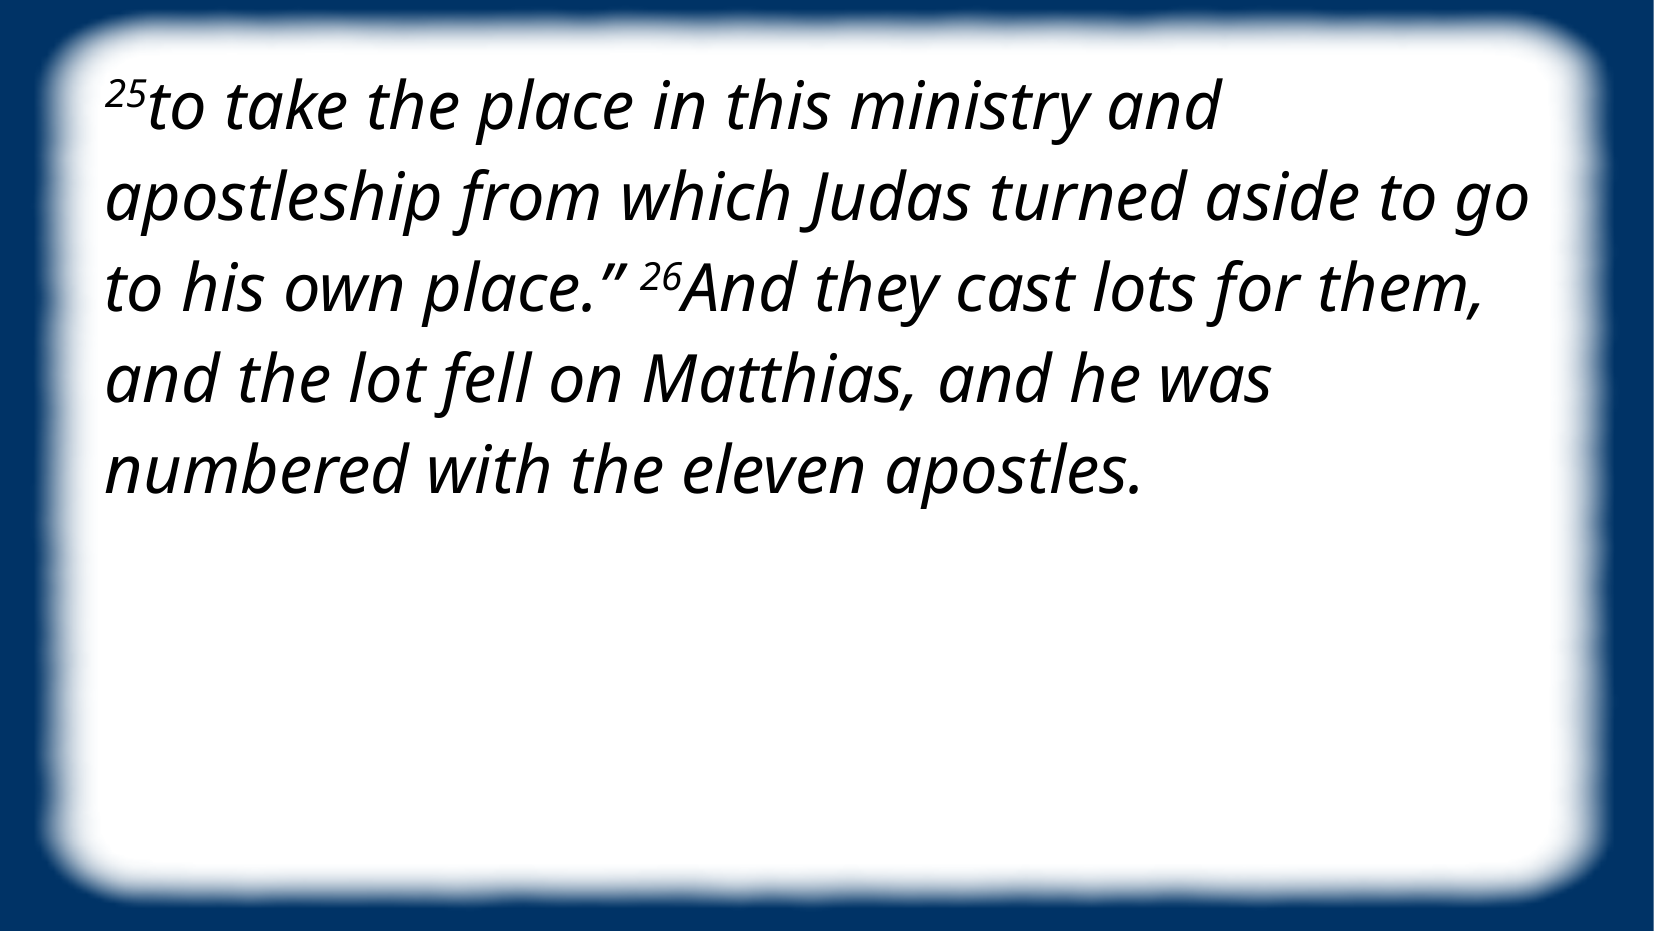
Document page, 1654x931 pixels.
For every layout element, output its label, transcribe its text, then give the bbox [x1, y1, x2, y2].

picture [0, 0, 1654, 931]
text_box 25to take the place in this ministry and apostleship from which Judas turned aside to go to his own place.” 26And they cast lots for them, and the lot fell on Matthias, and he was numbered with the eleven apostles. [90, 51, 1576, 511]
